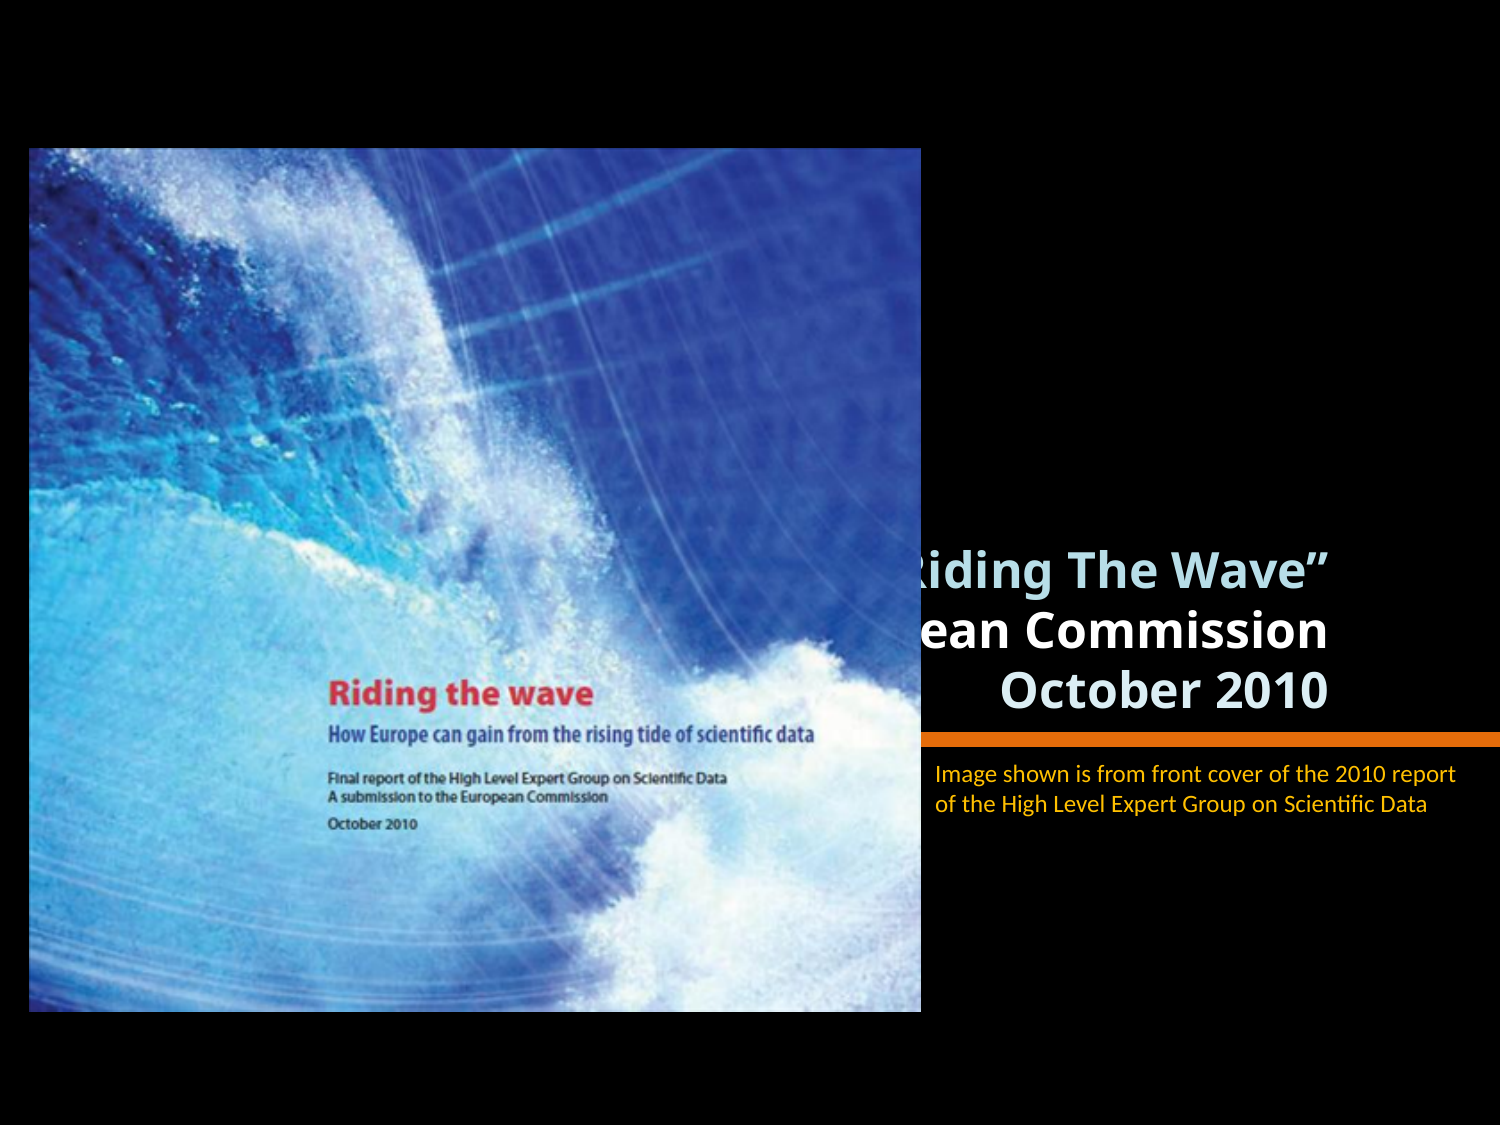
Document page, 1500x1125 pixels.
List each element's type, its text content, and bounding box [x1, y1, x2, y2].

picture [29, 149, 921, 1012]
text_box “Riding The Wave” European Commission October 2010 [921, 530, 1481, 728]
text_box Image shown is from front cover of the 2010 report of the High Level Expert Group on Scientific Data [920, 749, 1481, 826]
